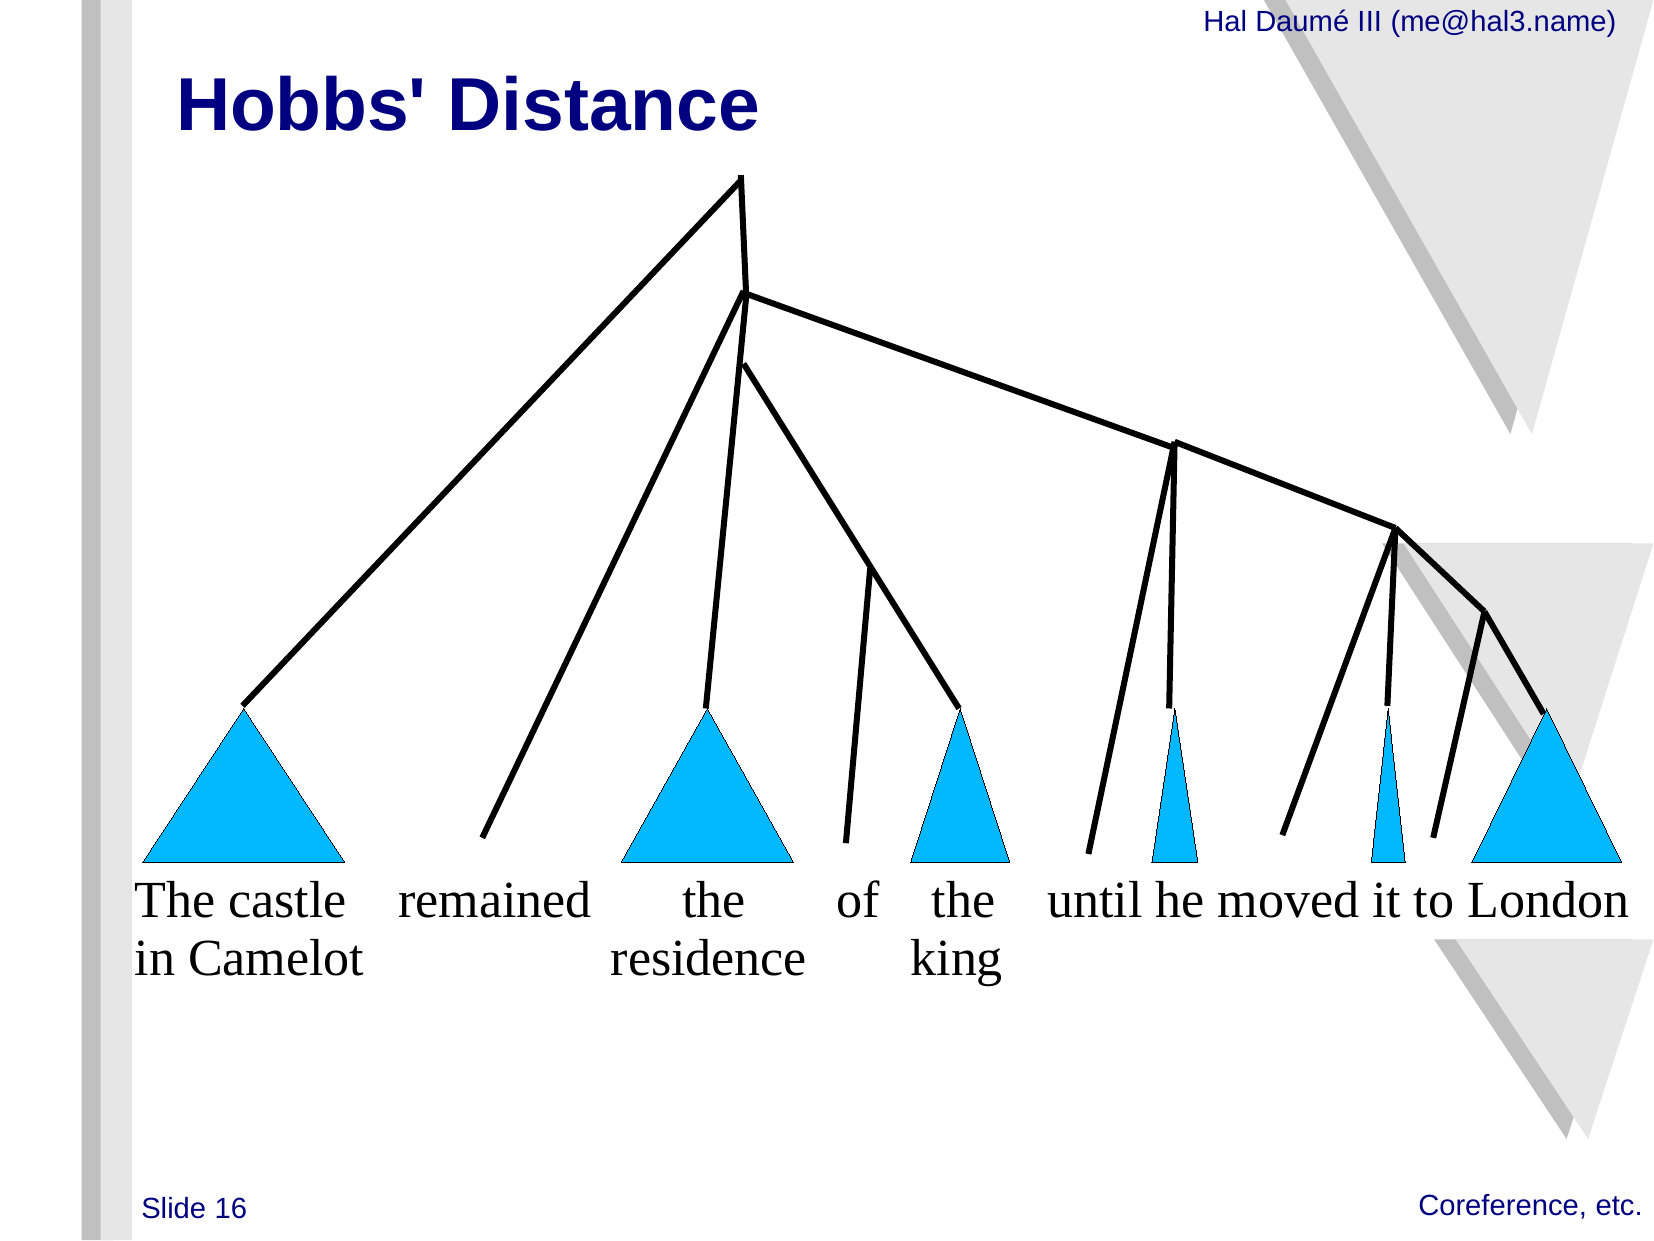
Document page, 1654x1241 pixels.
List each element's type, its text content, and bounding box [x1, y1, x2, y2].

title Hobbs' Distance [176, 44, 1509, 166]
text_box [1151, 708, 1198, 863]
text_box [1471, 708, 1622, 863]
text_box [1371, 708, 1406, 863]
text_box The castle remained the of the until he moved it to London in Camelot residence king [134, 871, 1633, 987]
text_box [621, 709, 794, 863]
text_box [142, 708, 345, 863]
text_box [910, 708, 1010, 863]
